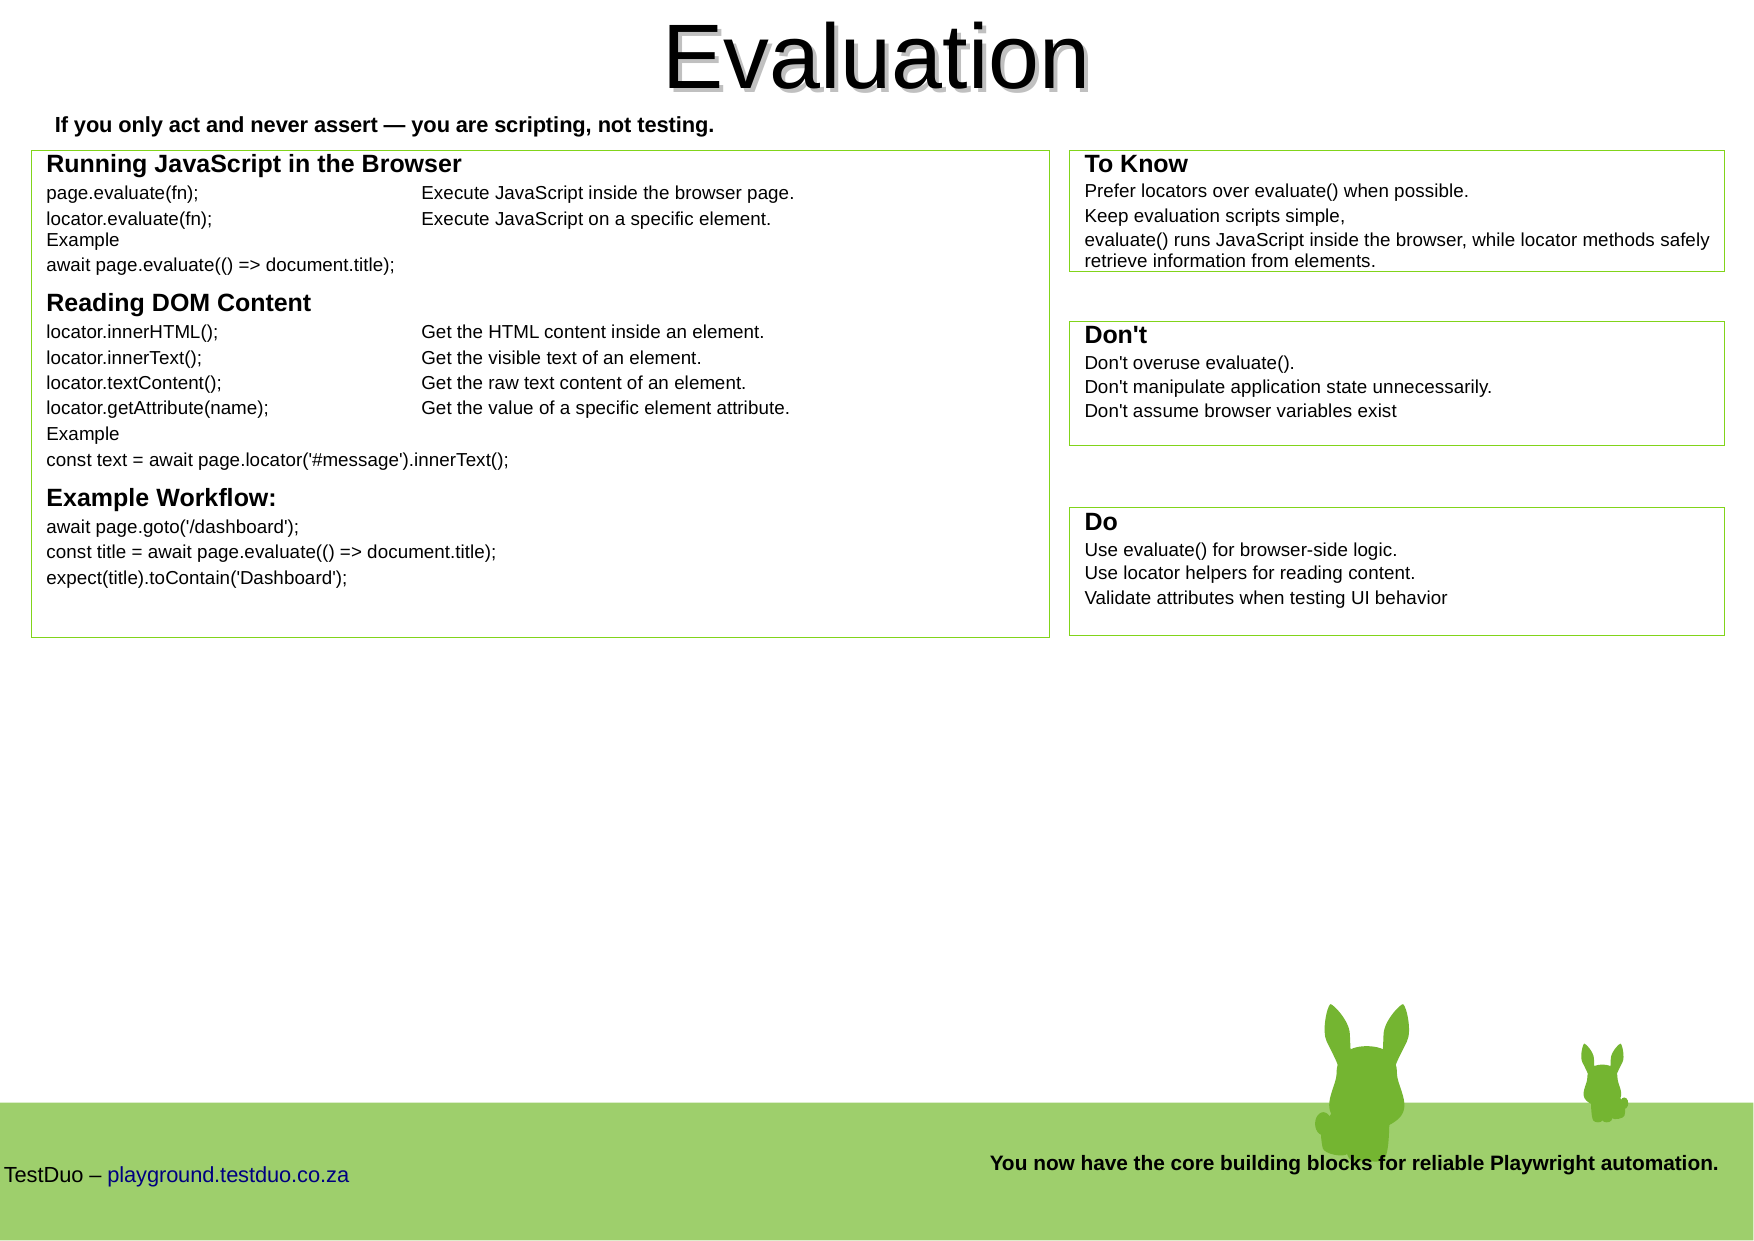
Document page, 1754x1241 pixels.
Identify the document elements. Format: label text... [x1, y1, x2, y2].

text_box Running JavaScript in the Browser page.evaluate(fn); Execute JavaScript inside the browser page. locator.evaluate(fn); Execute JavaScript on a specific element. Example await page.evaluate(() => document.title); Reading DOM Content locator.innerHTML(); Get the HTML content inside an element. locator.innerText(); Get the visible text of an element. locator.textContent(); Get the raw text content of an element. locator.getAttribute(name); Get the value of a specific element attribute. Example const text = await page.locator('#message').innerText(); Example Workflow: await page.goto('/dashboard'); const title = await page.evaluate(() => document.title); expect(title).toContain('Dashboard'); [31, 150, 1050, 638]
text_box If you only act and never assert — you are scripting, not testing. [39, 112, 1711, 151]
text_box You now have the core building blocks for reliable Playwright automation. [975, 1144, 1754, 1207]
text_box Don't Don't overuse evaluate(). Don't manipulate application state unnecessarily. Don't assume browser variables exist [1069, 321, 1725, 446]
title TestDuo – playground.testduo.co.za [3, 1150, 825, 1201]
title Evaluation [93, 0, 1660, 112]
text_box To Know Prefer locators over evaluate() when possible. Keep evaluation scripts simple, evaluate() runs JavaScript inside the browser, while locator methods safely retrieve information from elements. [1069, 150, 1725, 272]
text_box Do Use evaluate() for browser-side logic. Use locator helpers for reading content. Validate attributes when testing UI behavior [1069, 507, 1725, 636]
